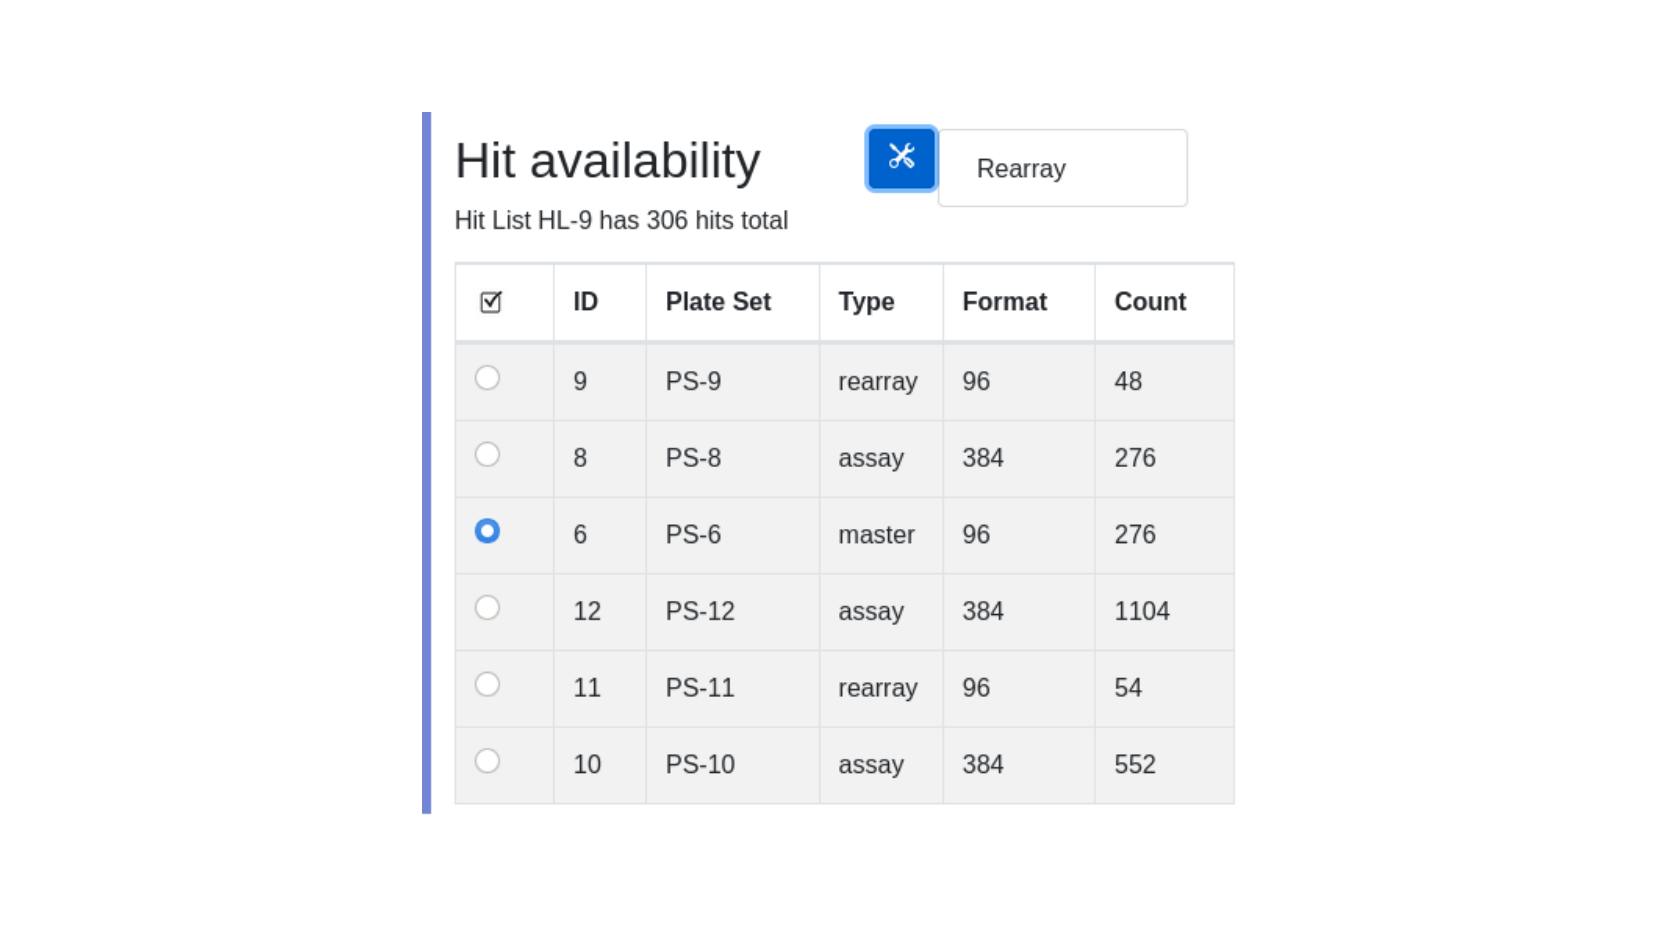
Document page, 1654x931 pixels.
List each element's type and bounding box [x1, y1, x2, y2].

picture [422, 112, 1254, 822]
